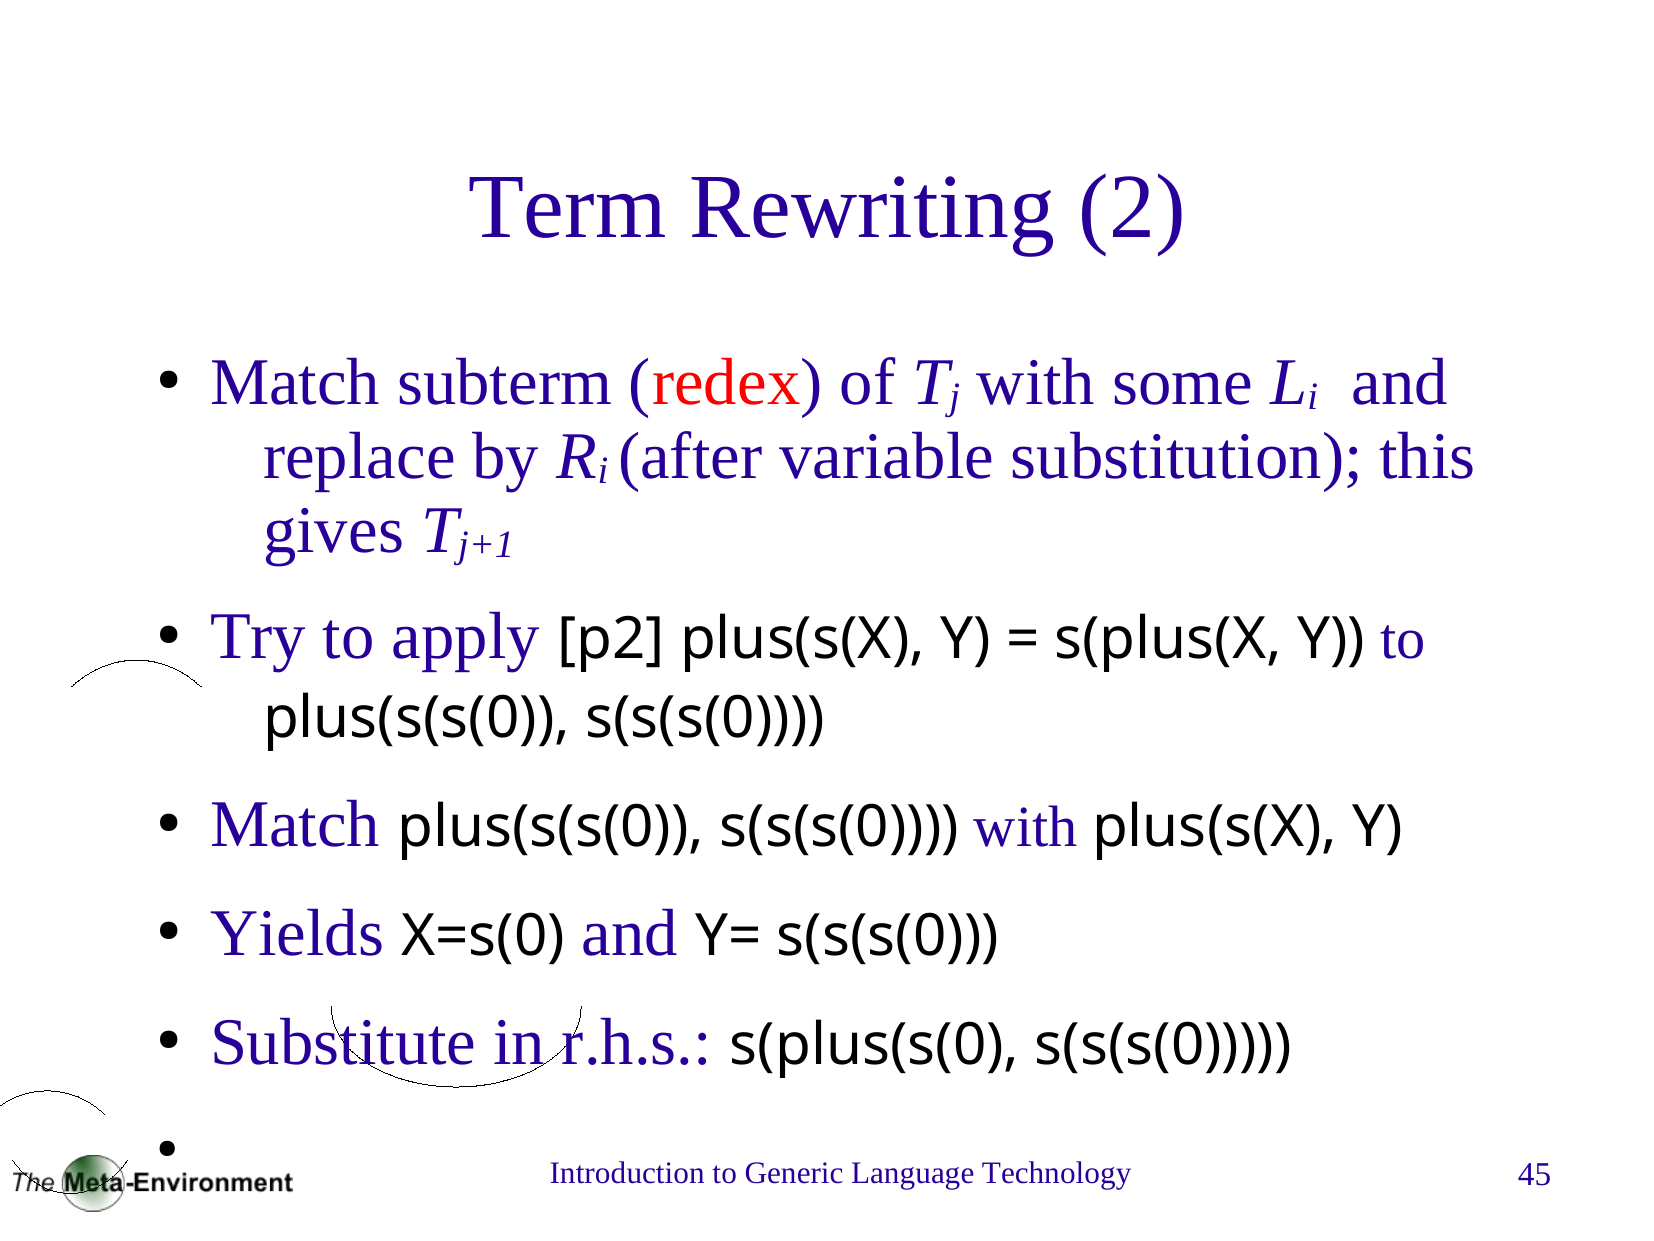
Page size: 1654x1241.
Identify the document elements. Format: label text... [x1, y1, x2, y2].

picture [13, 1155, 121, 1212]
title Term Rewriting (2) [121, 102, 1534, 311]
list Match subterm (redex) of Tj with some Li and replace by Ri (after variable substitution); this gives Tj+1 Try to apply [p2] plus(s(X), Y) = s(plus(X, Y)) to plus(s(s(0)), s(s(s(0)))) Match plus(s(s(0)), s(s(s(0)))) with plus(s(X), Y) Yields X=s(0) and Y= s(s(s(0))) Substitute in r.h.s.: s(plus(s(0), s(s(s(0))))) [121, 344, 1534, 1241]
